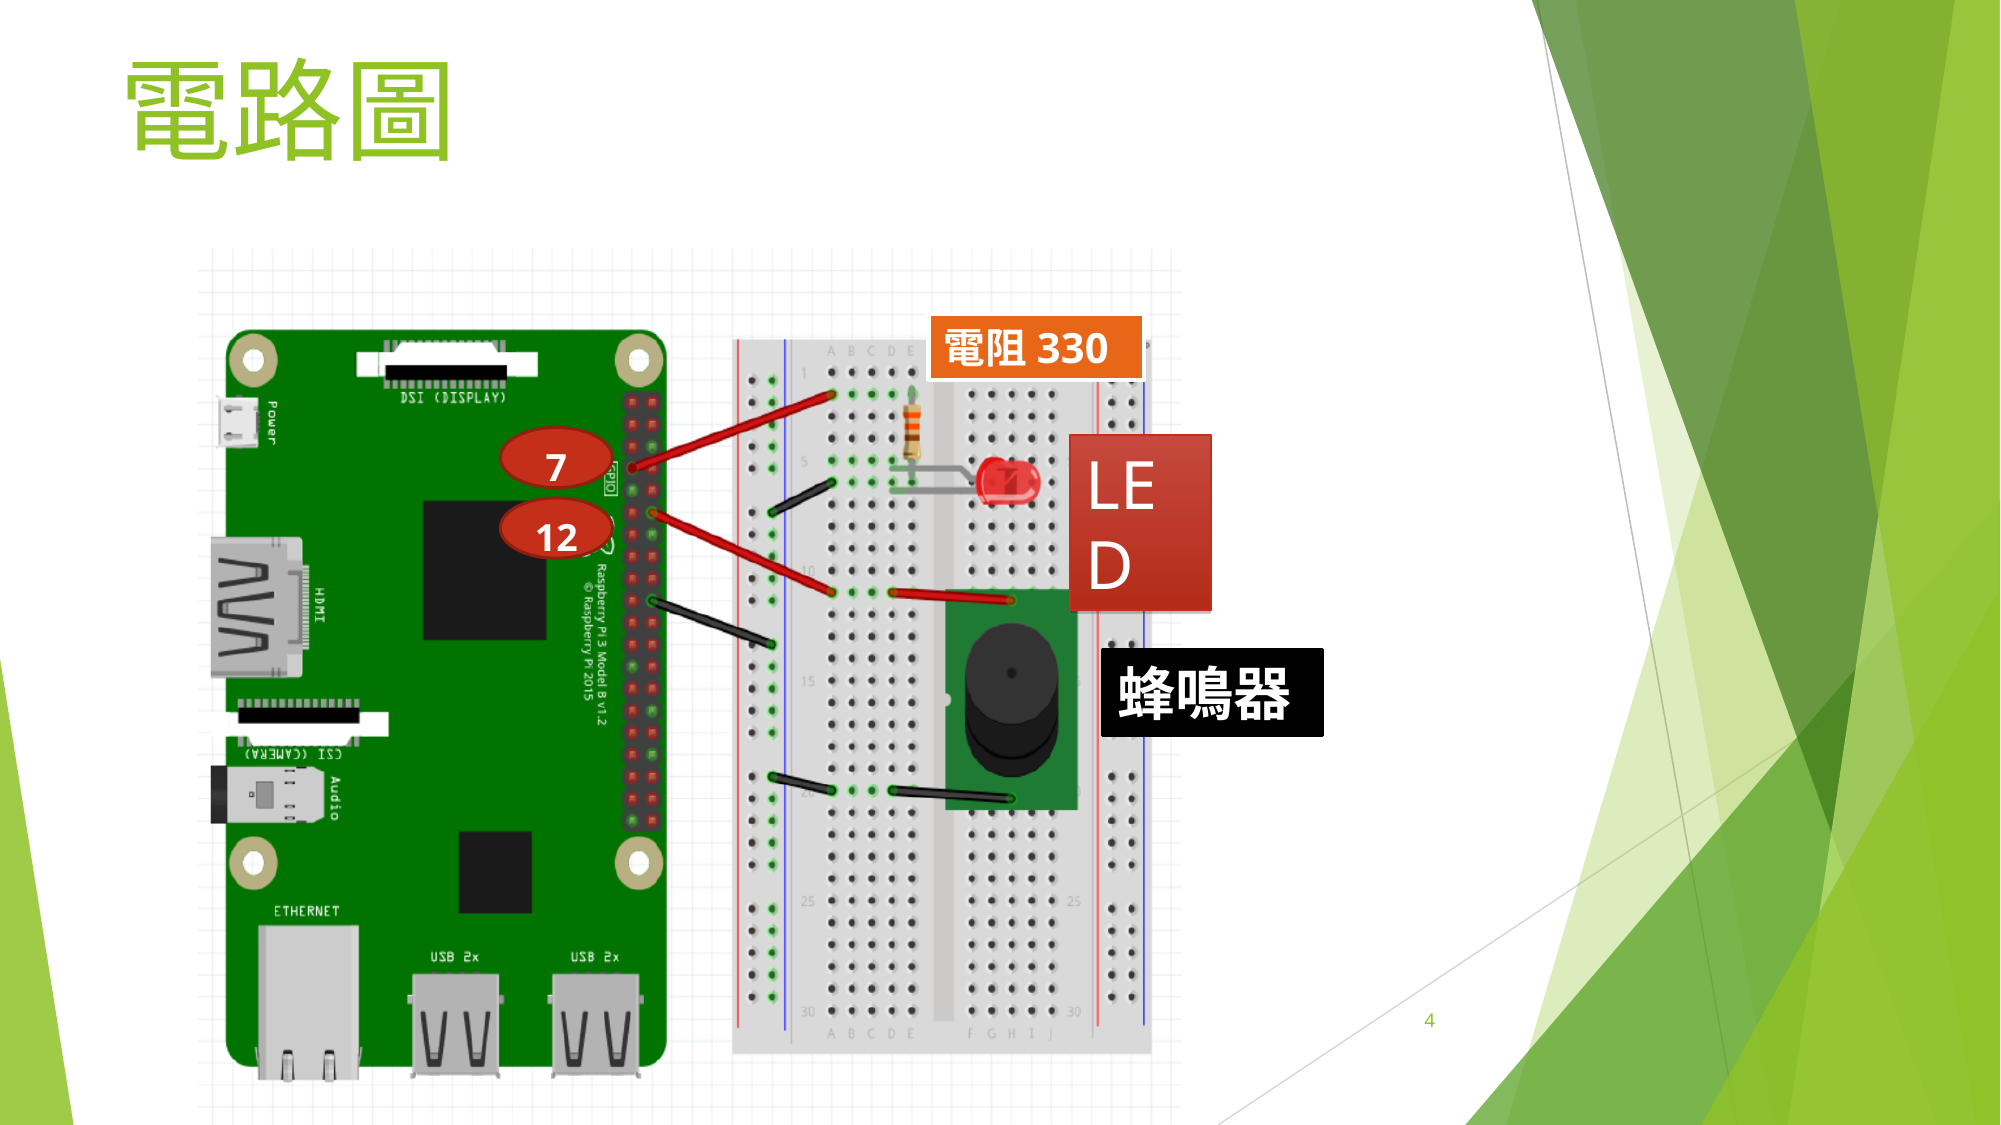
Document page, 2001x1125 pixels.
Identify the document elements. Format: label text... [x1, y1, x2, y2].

text_box 12 [500, 497, 613, 559]
text_box LED [1070, 435, 1212, 532]
text_box <編號> [1409, 991, 1522, 1051]
picture [197, 248, 1182, 1125]
text_box 電阻330 [928, 314, 1145, 380]
title 電路圖 [104, 32, 1515, 249]
text_box 7 [500, 427, 613, 488]
text_box 蜂鳴器 [1102, 649, 1323, 736]
